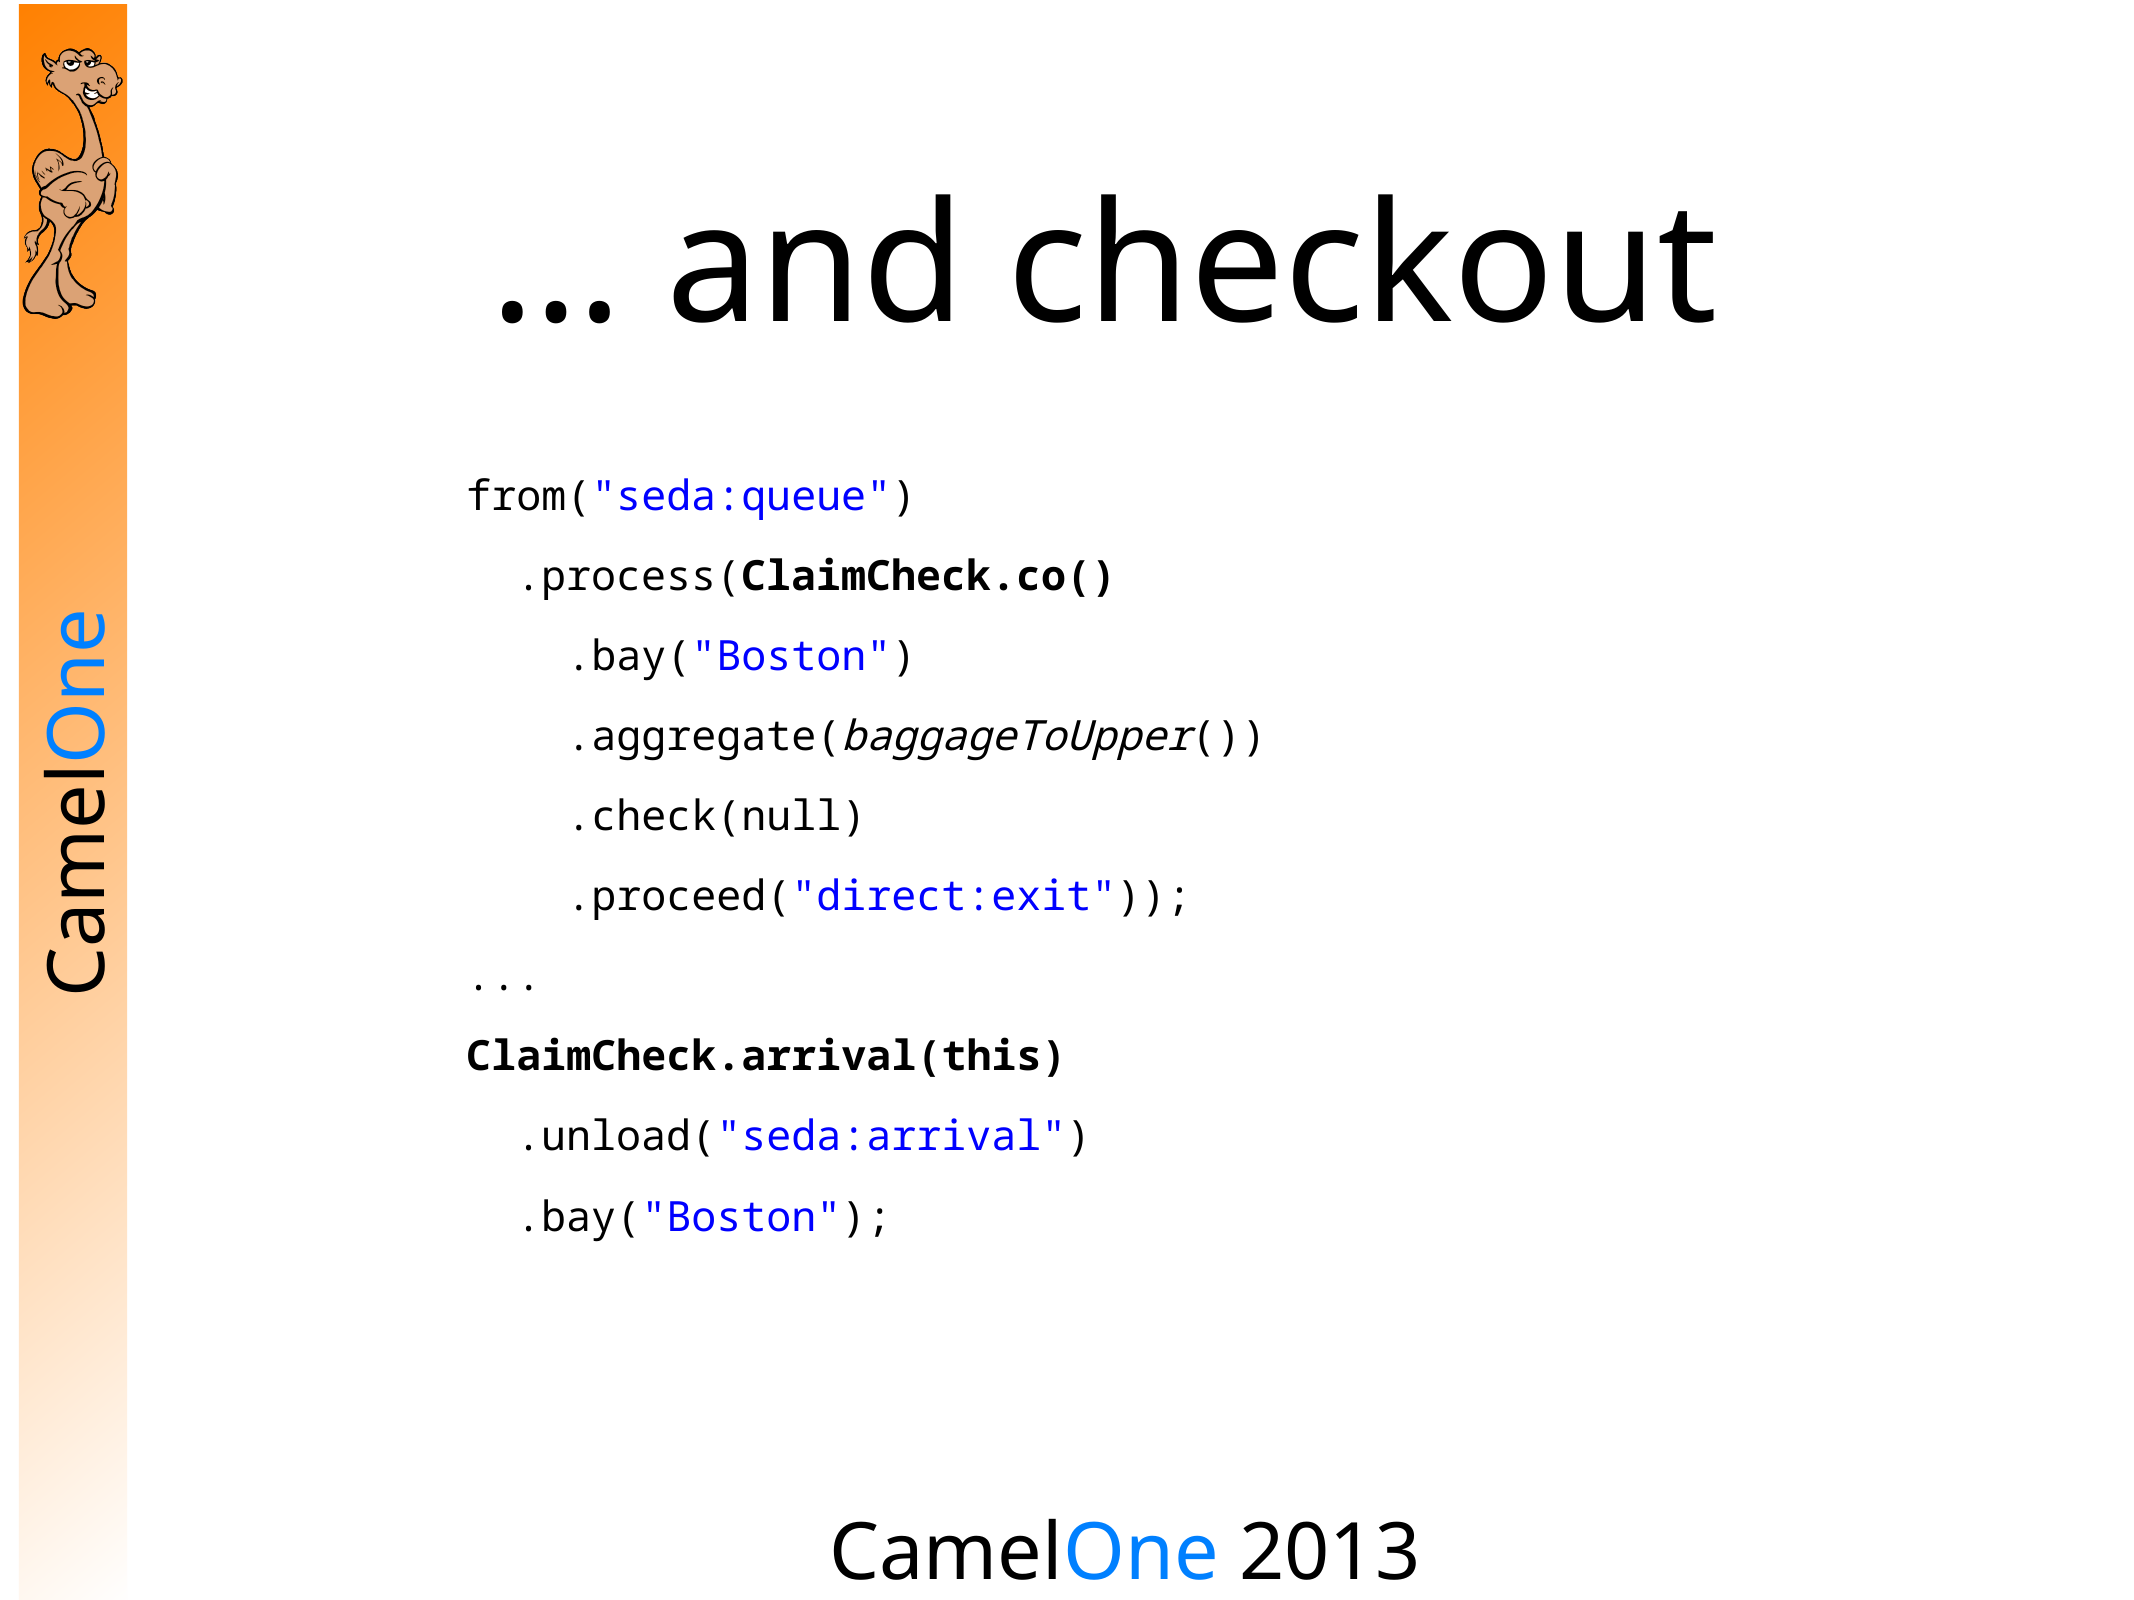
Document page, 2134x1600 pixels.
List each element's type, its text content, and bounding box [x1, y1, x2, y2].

picture [22, 48, 123, 319]
title … and checkout [228, 146, 1981, 364]
list from("seda:queue") .process(ClaimCheck.co() .bay("Boston") .aggregate(baggageToUpper()) .check(null) .proceed("direct:exit")); ... ClaimCheck.arrival(this) .unload("seda:arrival") .bay("Boston"); [407, 499, 1892, 1374]
title Q&A [18, 339, 128, 433]
